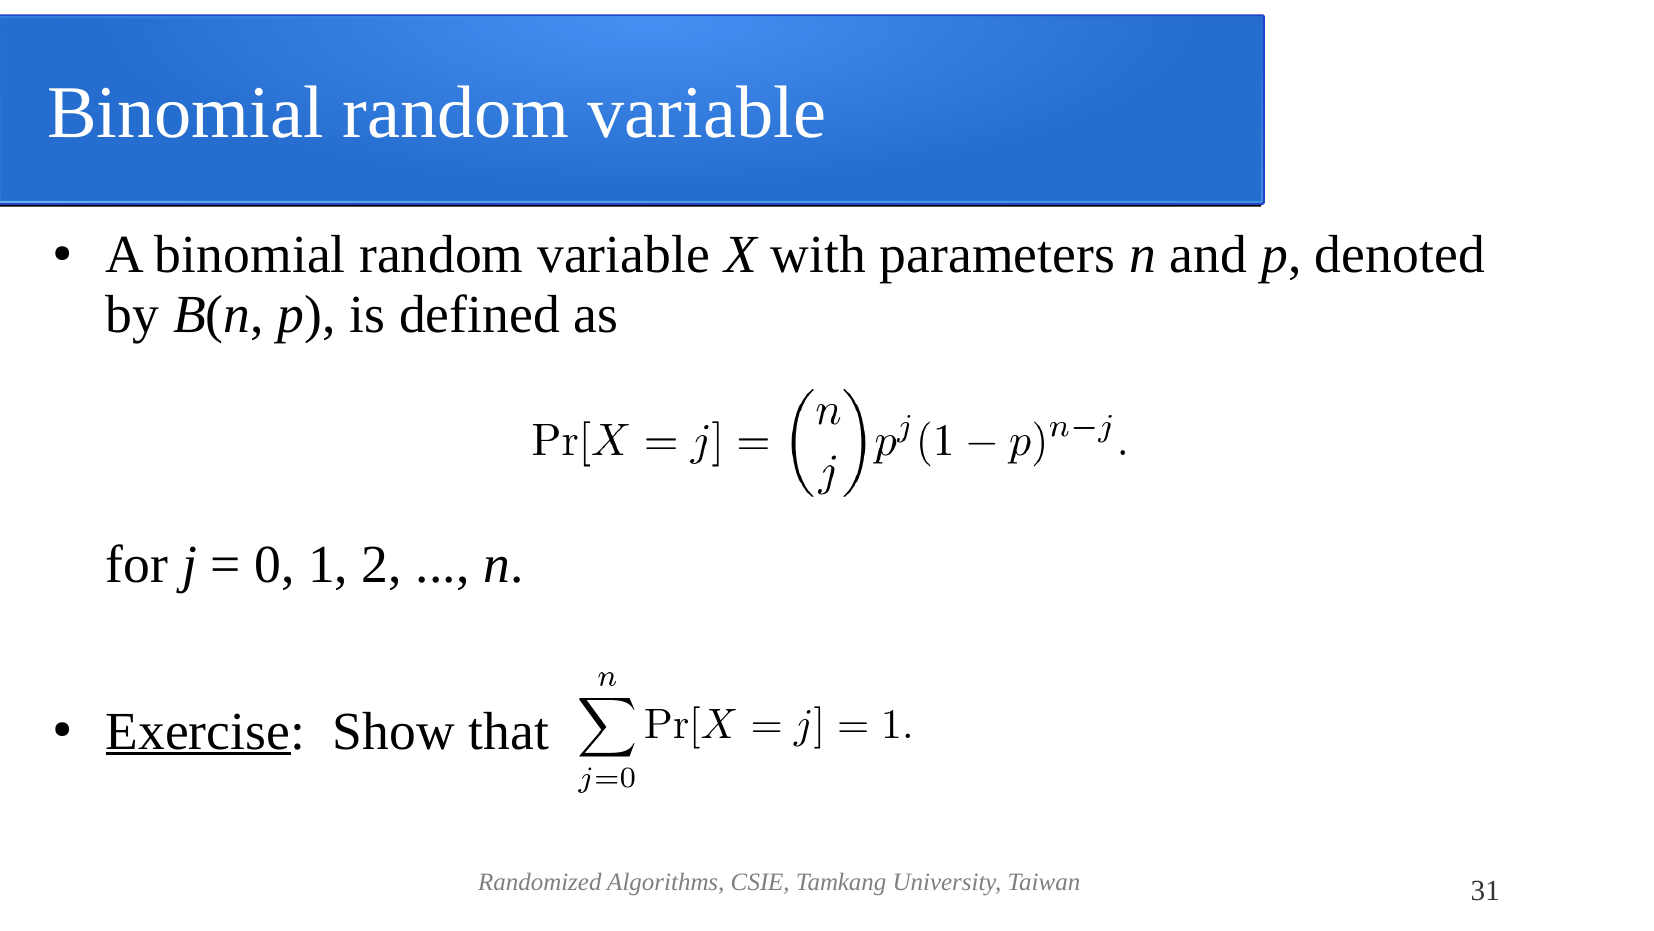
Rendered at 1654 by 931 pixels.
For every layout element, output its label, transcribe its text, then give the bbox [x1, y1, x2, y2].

title Binomial random variable [47, 35, 1199, 189]
list A binomial random variable X with parameters n and p, denoted by B(n, p), is defined as for j = 0, 1, 2, ..., n. Exercise: Show that [35, 224, 1524, 764]
picture [578, 672, 910, 793]
picture [532, 389, 1125, 497]
